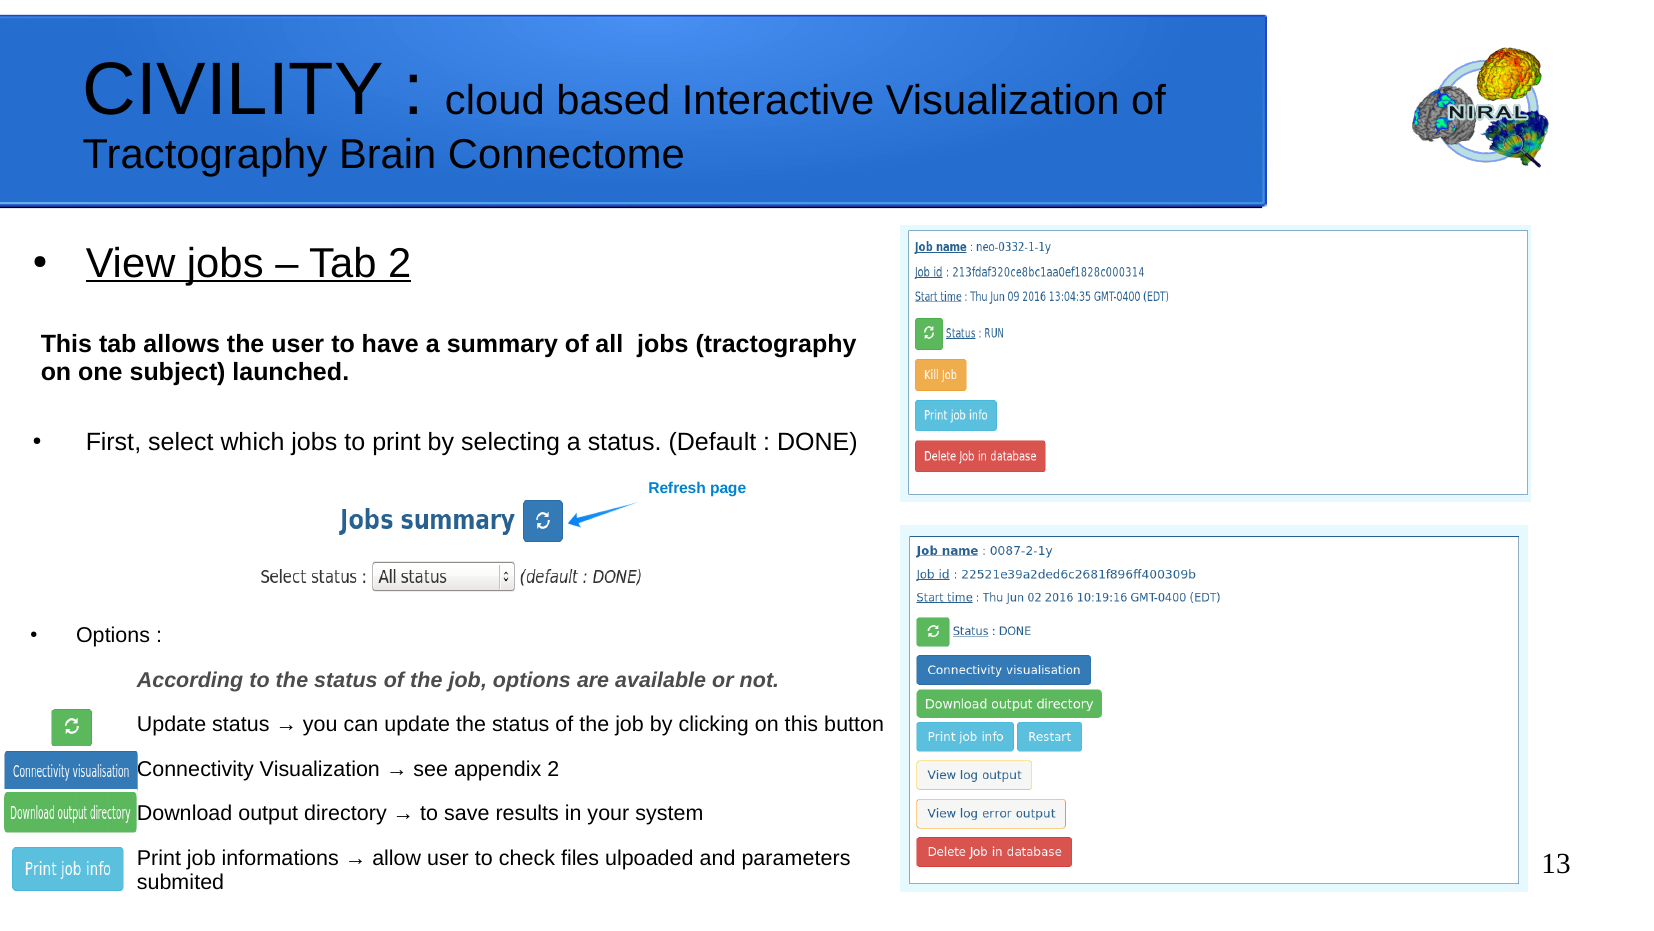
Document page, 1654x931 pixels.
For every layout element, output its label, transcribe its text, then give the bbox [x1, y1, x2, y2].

picture [900, 525, 1528, 892]
picture [227, 479, 676, 592]
text_box Options : According to the status of the job, options are available or not. Update status → you can update the status of the job by clicking on this button Connectivity Visualization → see appendix 2 Download output directory → to save results in your system Print job informations → allow user to check files ulpoaded and parameters submited [15, 623, 901, 916]
picture [1395, 20, 1576, 196]
title CIVILITY : cloud based Interactive Visualization of Tractography Brain Connectome [82, 35, 1235, 189]
text_box This tab allows the user to have a summary of all jobs (tractography on one subject) launched. [0, 330, 871, 416]
picture [0, 13, 1270, 212]
picture [2, 704, 138, 833]
picture [900, 225, 1531, 502]
picture [9, 846, 124, 892]
text_box Refresh page [615, 480, 751, 511]
list View jobs – Tab 2 [15, 240, 900, 331]
text_box First, select which jobs to print by selecting a status. (Default : DONE) [15, 428, 900, 481]
